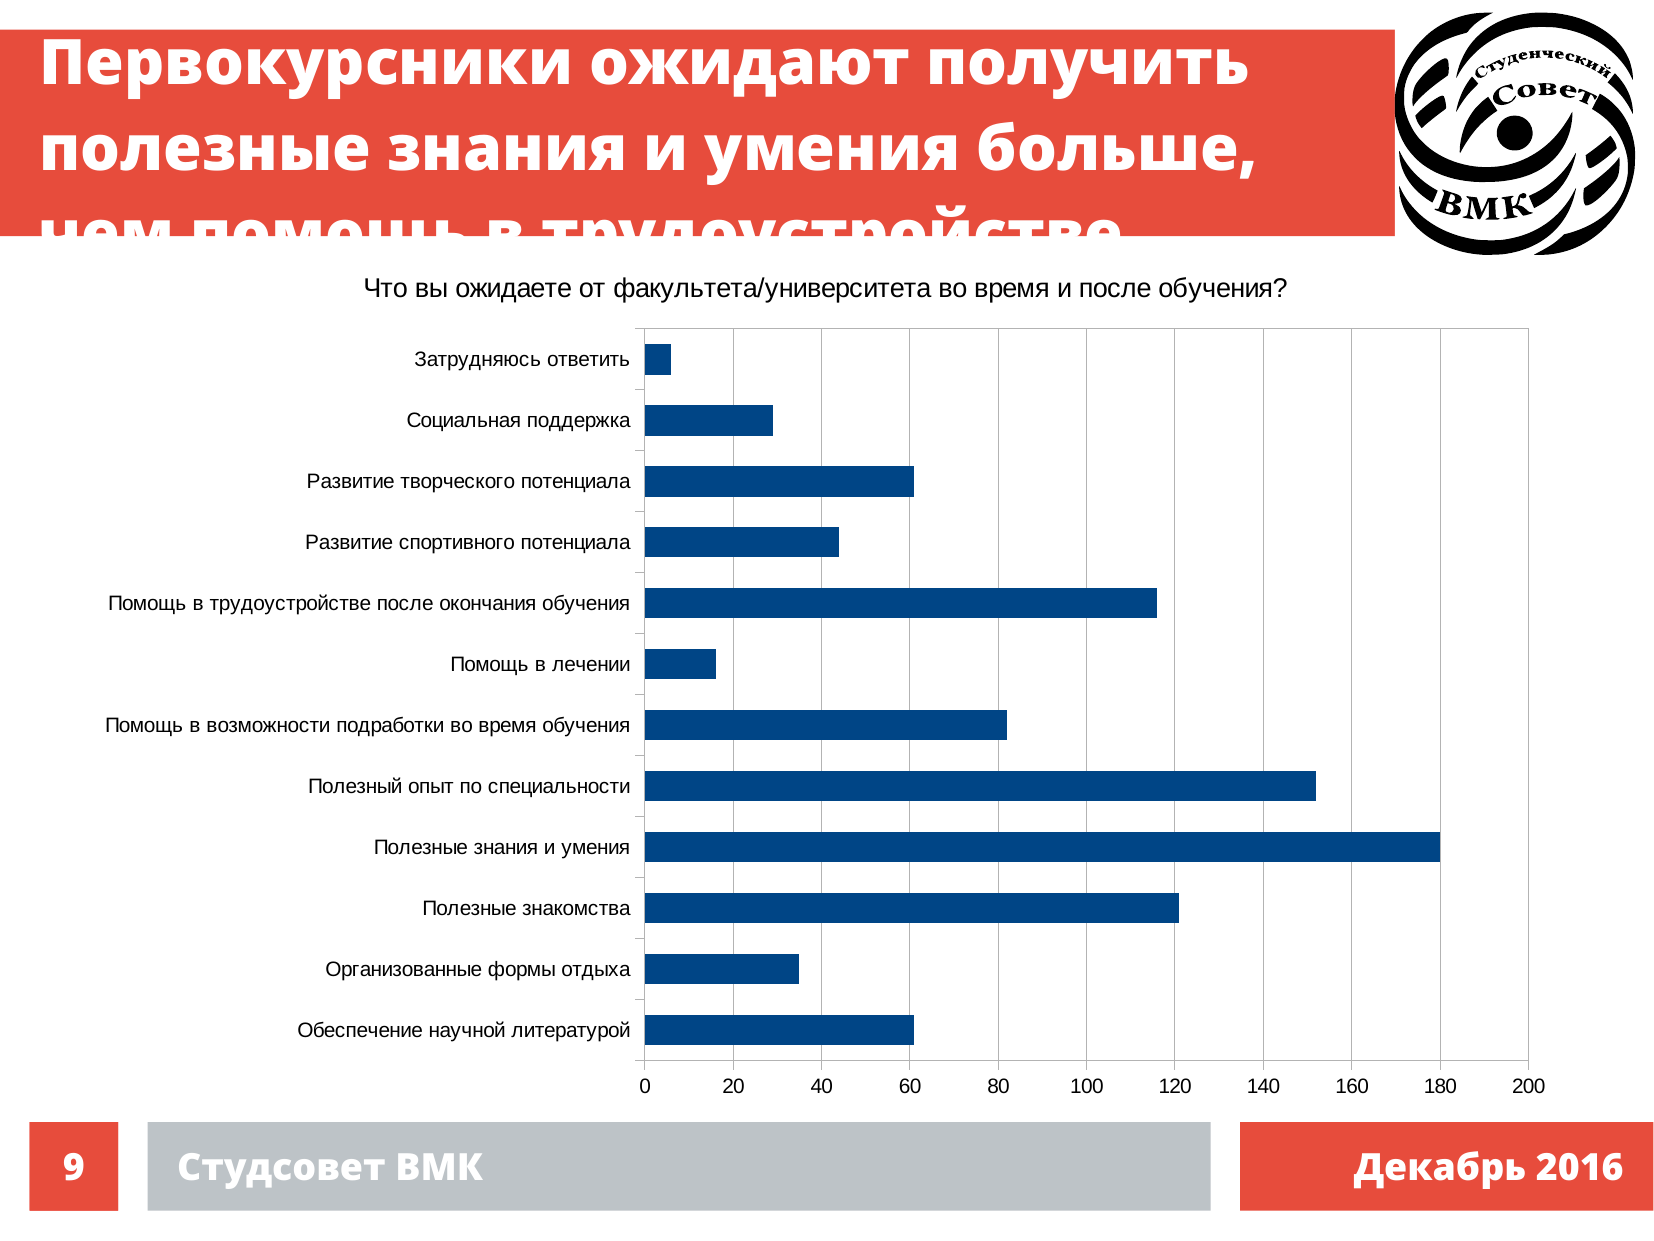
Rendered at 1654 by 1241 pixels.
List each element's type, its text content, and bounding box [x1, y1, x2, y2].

title Первокурсники ожидают получить полезные знания и умения больше, чем помощь в трудоустройстве [4, 17, 1394, 241]
chart [75, 240, 1576, 1117]
picture [1394, 12, 1636, 255]
